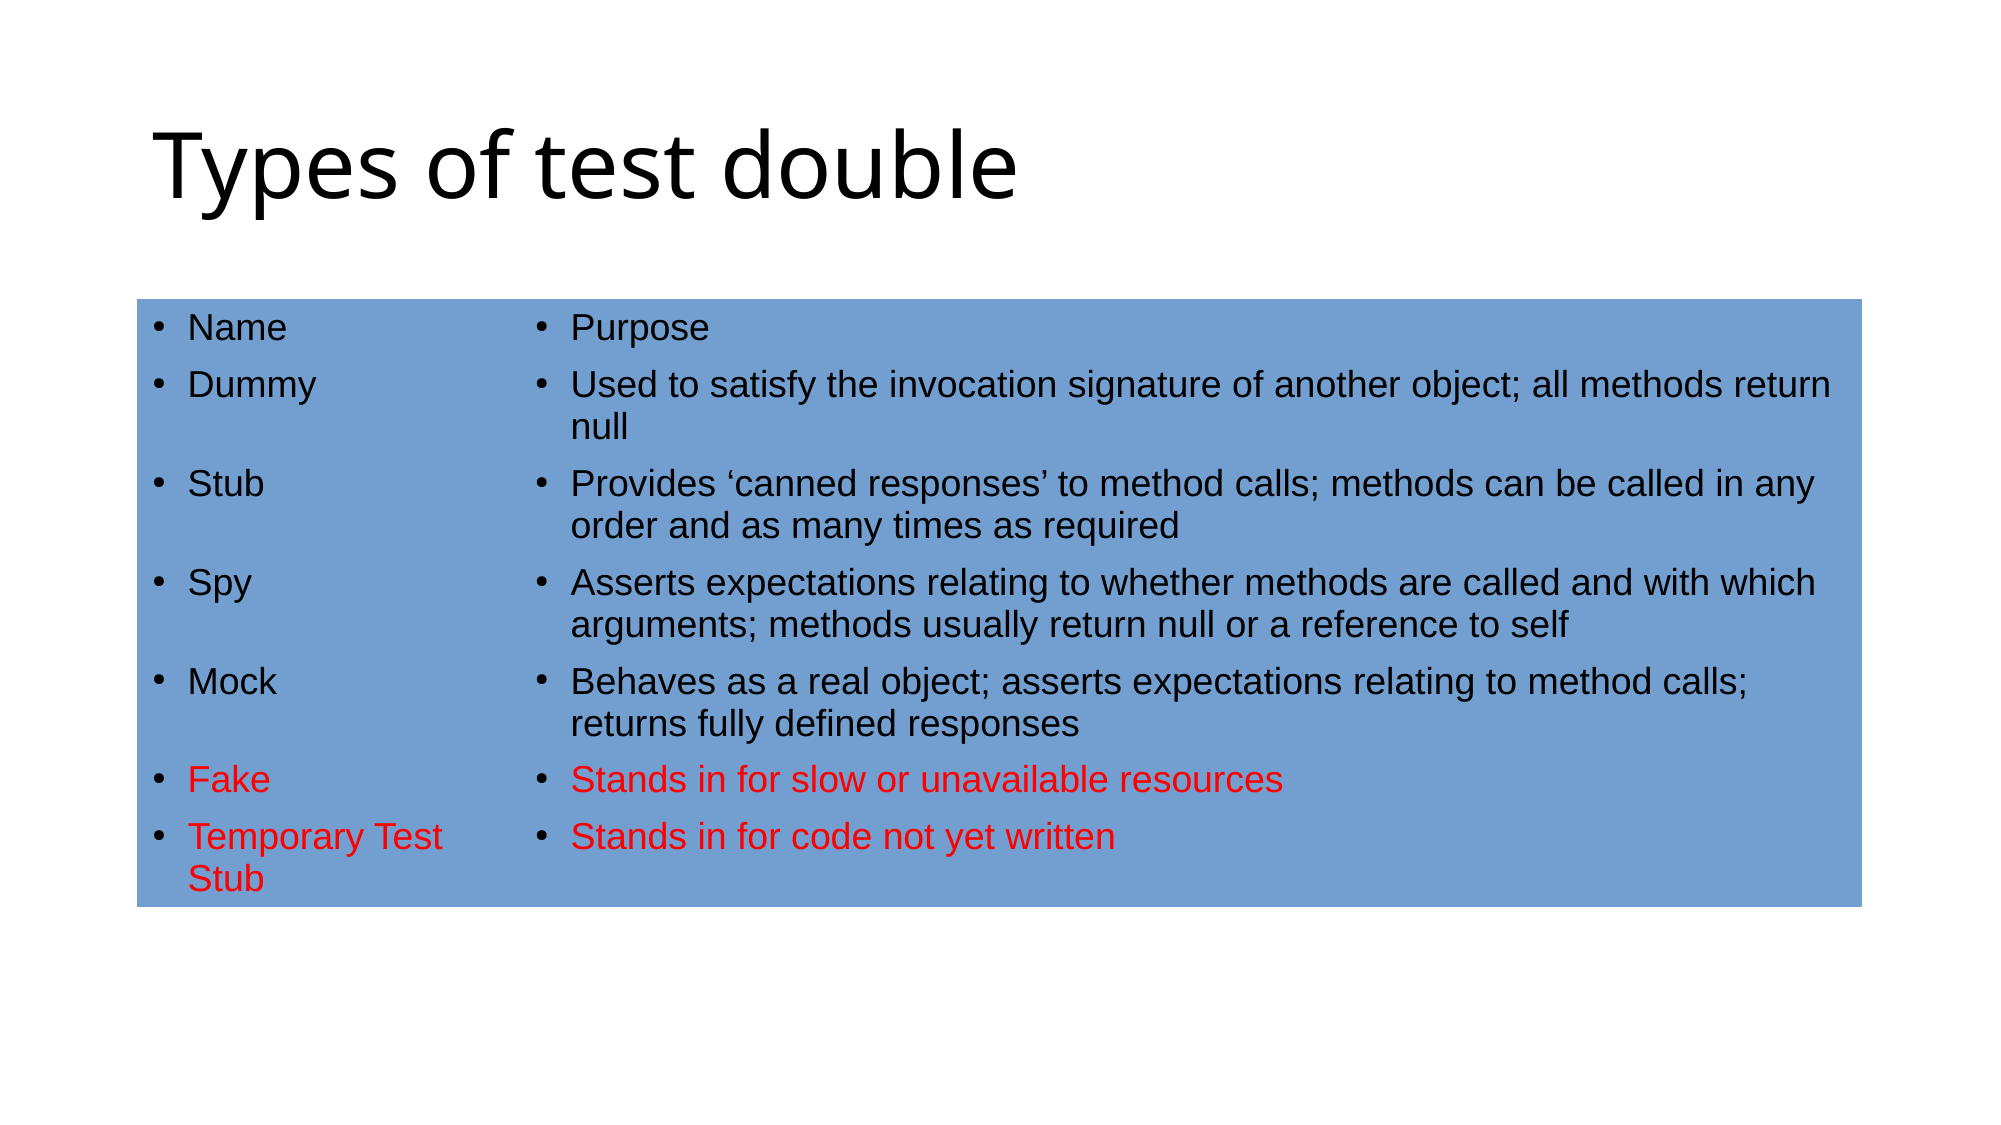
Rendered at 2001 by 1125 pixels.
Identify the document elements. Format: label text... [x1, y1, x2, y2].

table_header Purpose [520, 299, 1862, 356]
table_cell Stands in for slow or unavailable resources [520, 751, 1862, 808]
table_header Name [137, 299, 520, 356]
table_cell Stands in for code not yet written [520, 808, 1862, 907]
table_cell Mock [137, 653, 520, 751]
table_cell Stub [137, 455, 520, 554]
title Types of test double [137, 59, 1863, 278]
table_cell Temporary Test Stub [137, 808, 520, 907]
table_cell Dummy [137, 356, 520, 455]
table_cell Asserts expectations relating to whether methods are called and with which arguments; methods usually return null or a reference to self [520, 554, 1862, 653]
table_cell Fake [137, 751, 520, 808]
table_cell Spy [137, 554, 520, 653]
table_cell Behaves as a real object; asserts expectations relating to method calls; returns fully defined responses [520, 653, 1862, 751]
table_cell Used to satisfy the invocation signature of another object; all methods return null [520, 356, 1862, 455]
table_cell Provides ‘canned responses’ to method calls; methods can be called in any order and as many times as required [520, 455, 1862, 554]
